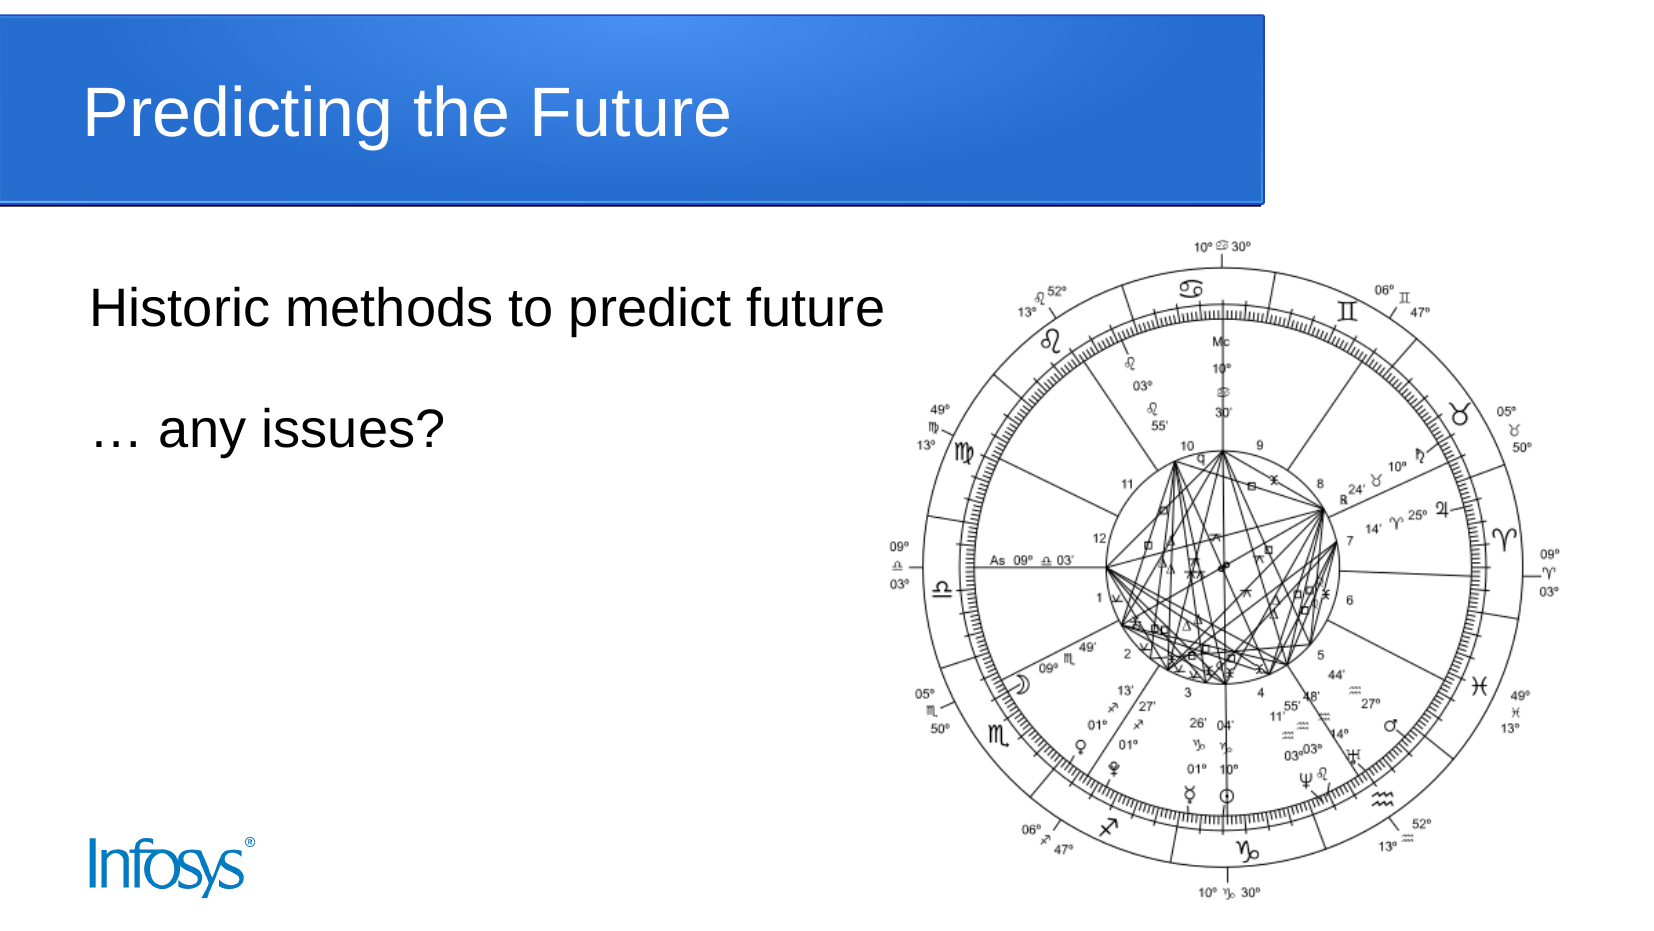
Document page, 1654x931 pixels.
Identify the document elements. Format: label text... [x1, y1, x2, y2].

text_box Historic methods to predict future … any issues? [75, 270, 931, 588]
picture [870, 225, 1576, 916]
picture [87, 834, 257, 900]
title Predicting the Future [82, 35, 1235, 189]
